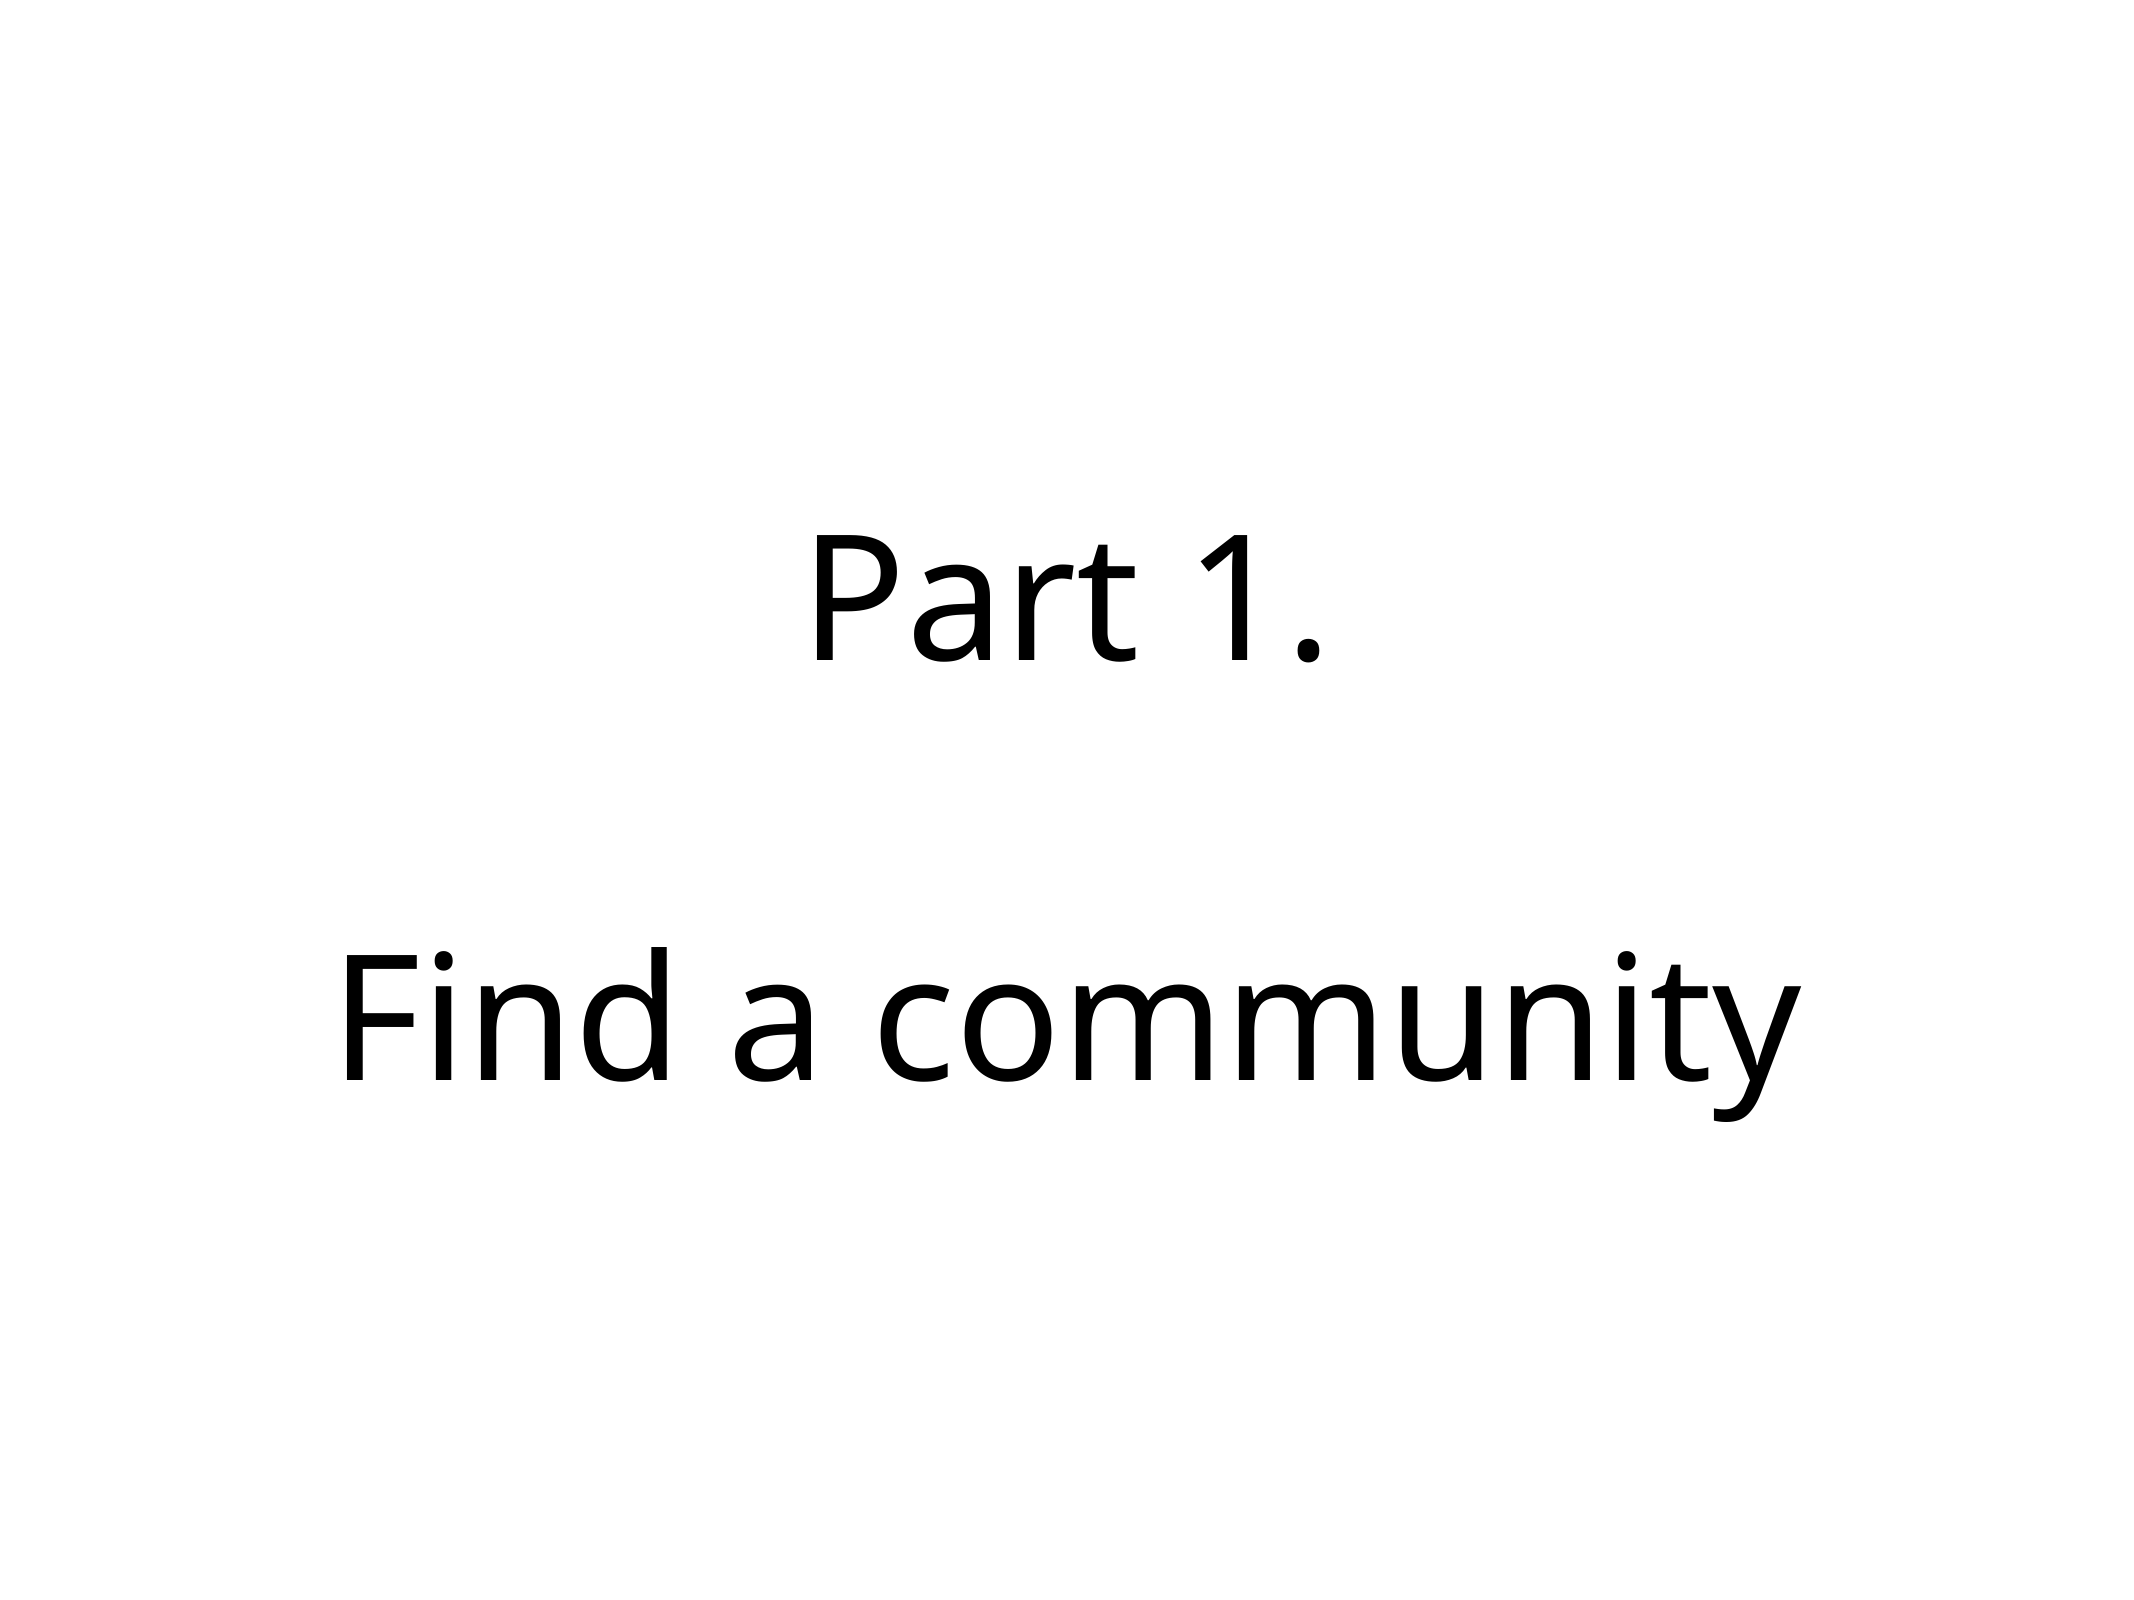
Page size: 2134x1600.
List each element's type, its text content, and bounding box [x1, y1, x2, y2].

title Part 1. Find a community [208, 476, 1925, 1124]
